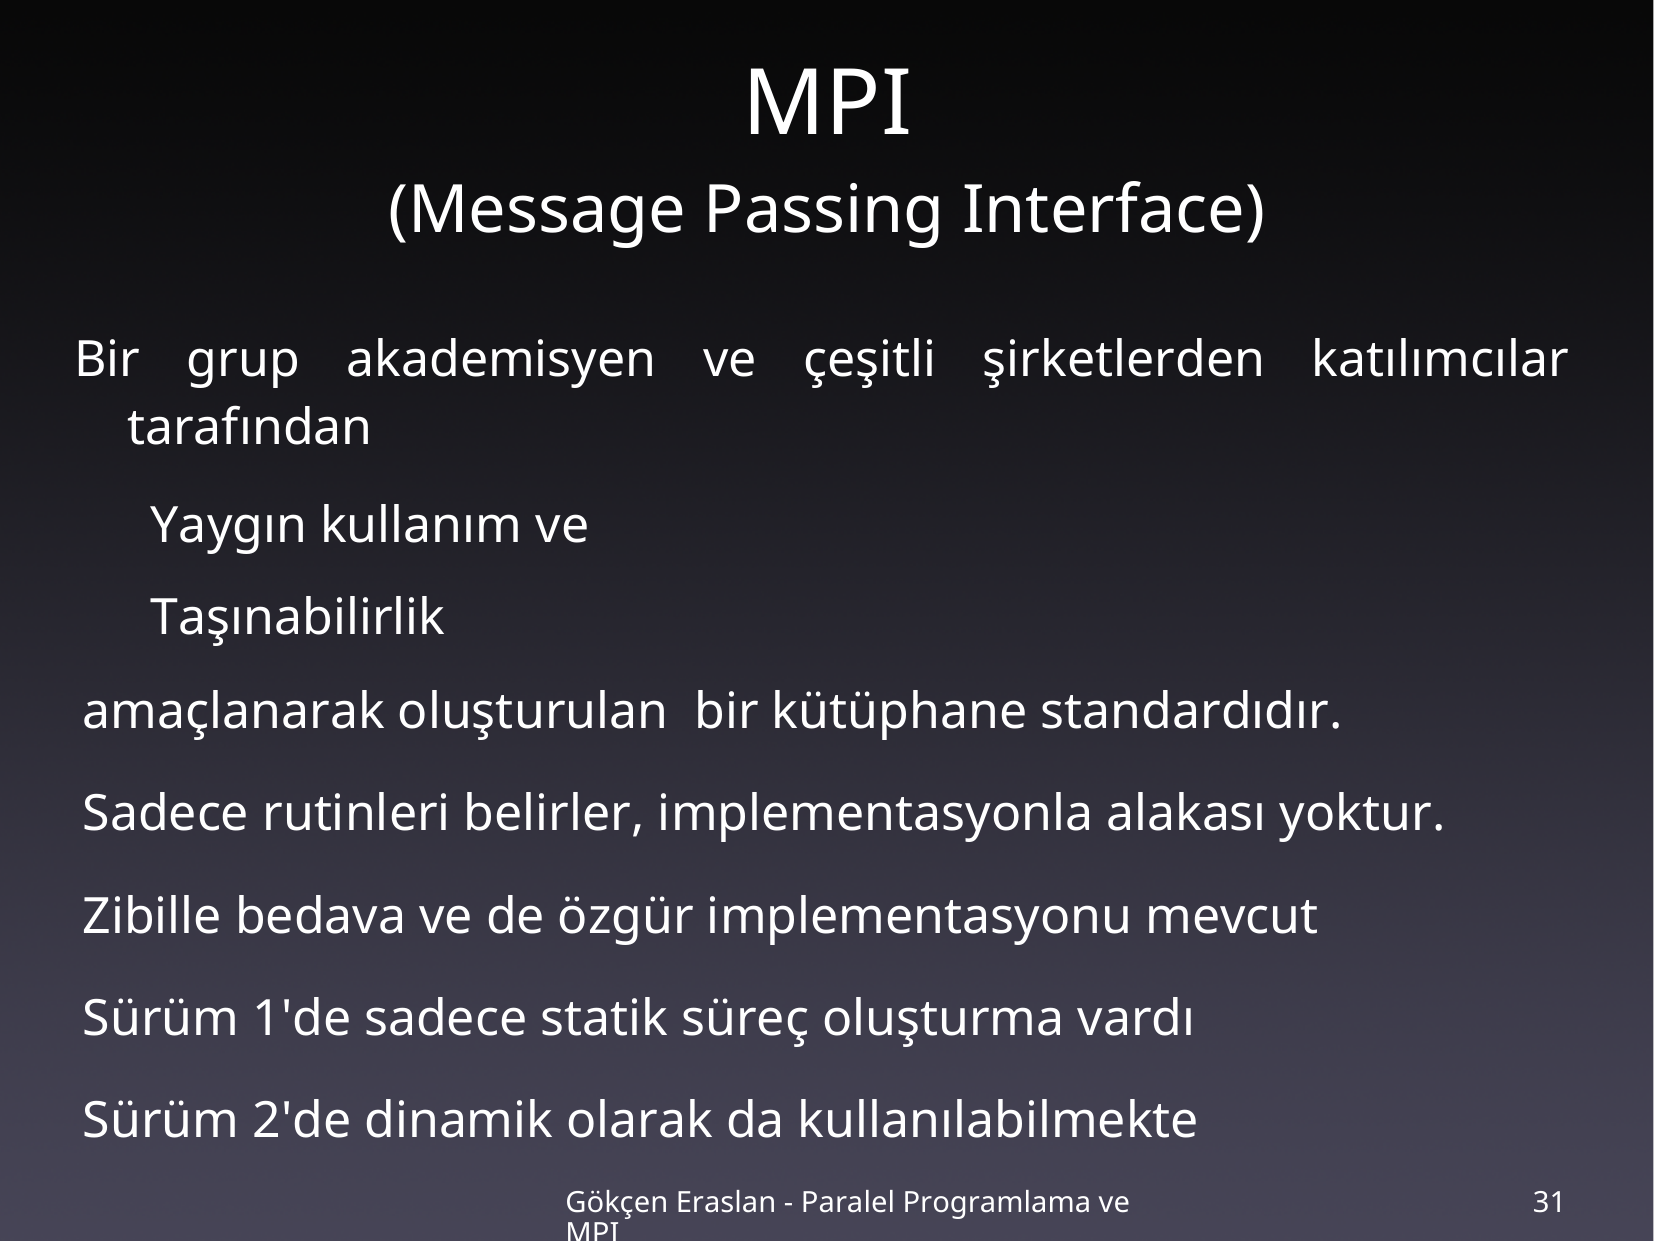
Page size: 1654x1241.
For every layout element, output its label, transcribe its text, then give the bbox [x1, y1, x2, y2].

title MPI (Message Passing Interface) [121, 40, 1534, 248]
picture [0, 1049, 1654, 1241]
picture [580, 1226, 586, 1241]
text_box amaçlanarak oluşturulan bir kütüphane standardıdır. Sadece rutinleri belirler, implementasyonla alakası yoktur. Zibille bedava ve de özgür implementasyonu mevcut Sürüm 1'de sadece statik süreç oluşturma vardı Sürüm 2'de dinamik olarak da kullanılabilmekte [0, 640, 1654, 1049]
picture [596, 1224, 604, 1233]
picture [570, 1226, 576, 1241]
picture [0, 0, 1654, 640]
list Bir grup akademisyen ve çeşitli şirketlerden katılımcılar tarafından Yaygın kullanım ve Taşınabilirlik [56, 322, 1570, 640]
